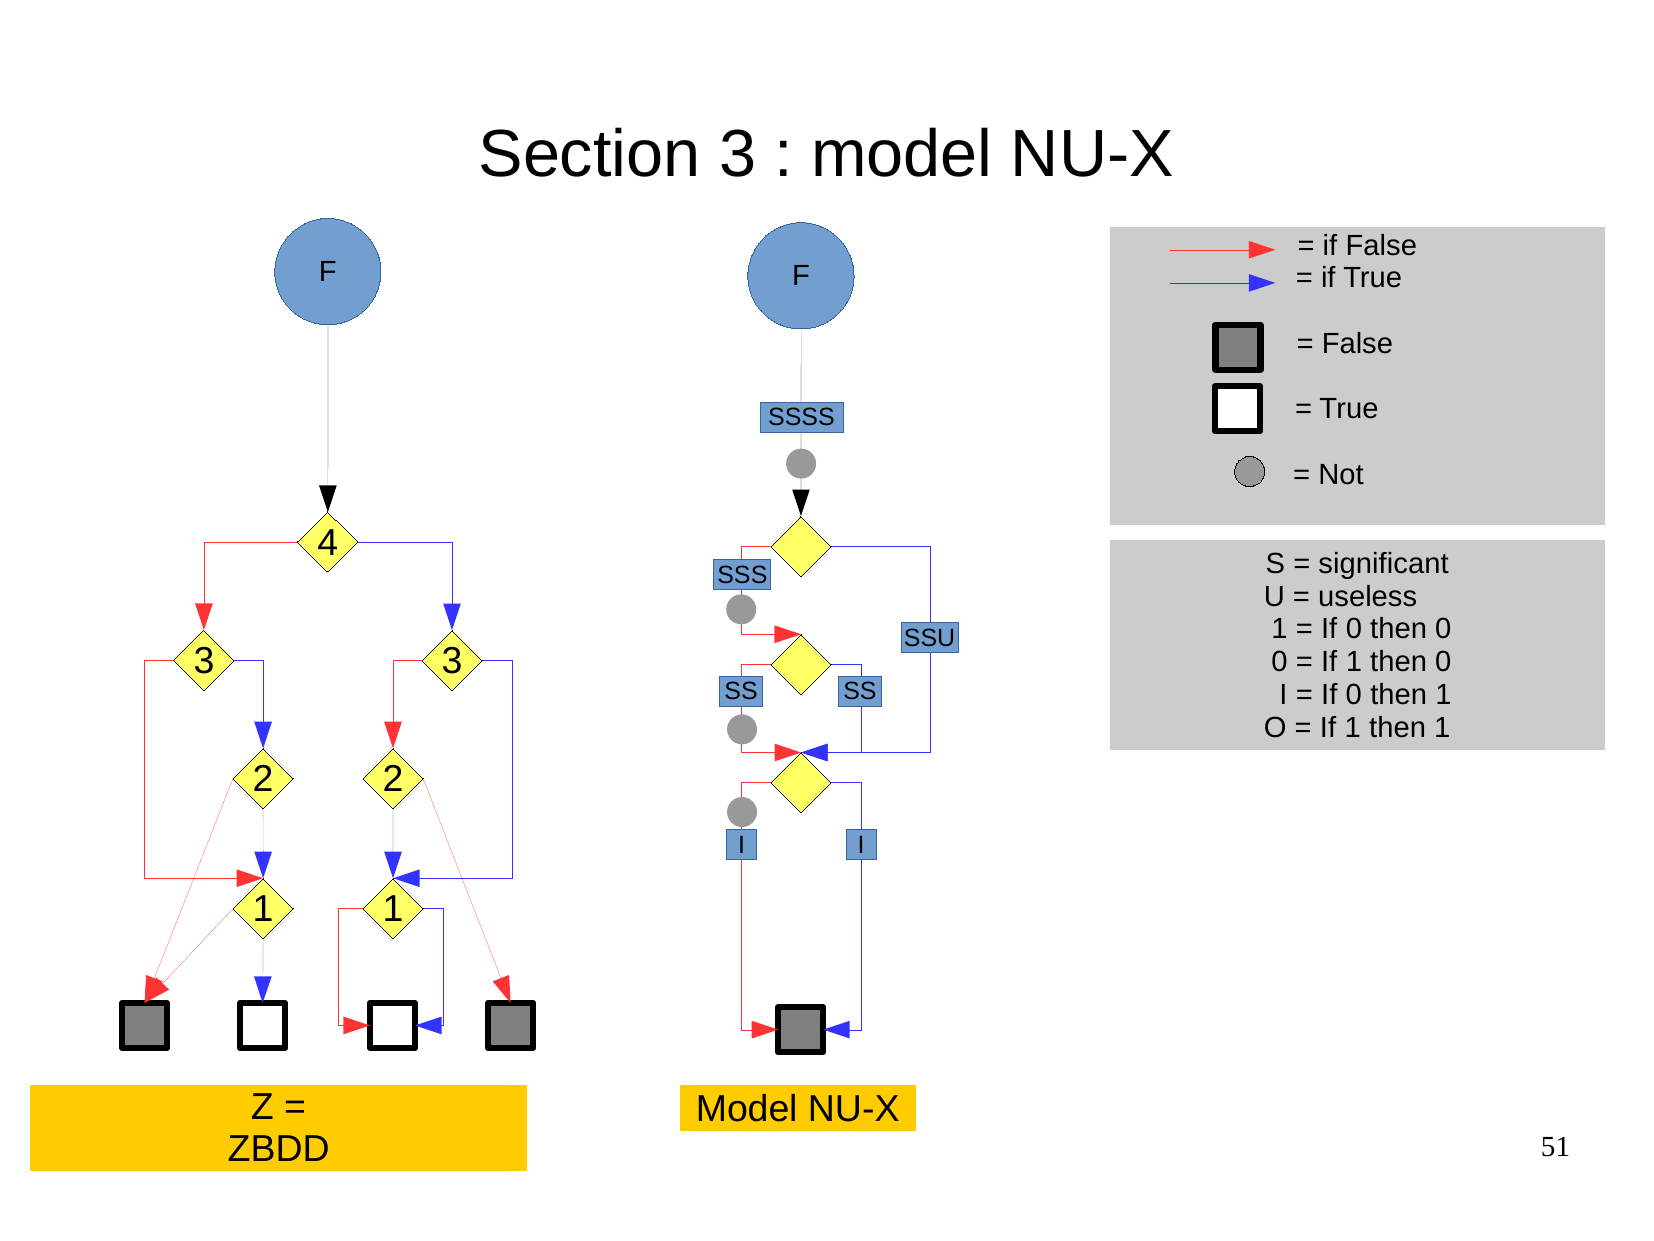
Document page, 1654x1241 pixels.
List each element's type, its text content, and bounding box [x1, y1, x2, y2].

text_box [727, 797, 758, 828]
text_box [771, 635, 832, 695]
text_box 4 [297, 511, 358, 572]
text_box [1234, 456, 1265, 487]
title Section 3 : model NU-X [82, 49, 1571, 257]
text_box I [726, 829, 757, 860]
text_box [726, 594, 757, 625]
text_box [122, 1002, 168, 1048]
text_box 3 [422, 630, 483, 691]
text_box SS [719, 676, 763, 707]
text_box 1 [233, 878, 294, 939]
text_box SS [838, 676, 882, 707]
text_box [488, 1002, 534, 1048]
text_box [1215, 386, 1261, 432]
text_box 2 [363, 748, 424, 809]
text_box 3 [173, 630, 234, 691]
text_box 2 [233, 748, 294, 809]
text_box S = significant U = useless 1 = If 0 then 0 0 = If 1 then 0 I = If 0 then 1 O = If 1 then 1 [1109, 540, 1605, 750]
text_box Z = ZBDD [30, 1085, 527, 1171]
text_box [727, 714, 758, 745]
text_box [1215, 324, 1261, 370]
text_box [771, 753, 831, 813]
text_box F [274, 218, 381, 325]
text_box SSU [901, 622, 959, 653]
text_box [786, 448, 817, 479]
text_box SSS [713, 559, 771, 590]
text_box [369, 1002, 415, 1048]
text_box [778, 1007, 824, 1053]
text_box 1 [363, 878, 424, 939]
text_box F [747, 222, 855, 329]
text_box [240, 1002, 286, 1048]
text_box = if False = if True = False = True = Not [1109, 227, 1605, 525]
text_box [771, 516, 832, 577]
text_box SSSS [760, 402, 844, 433]
text_box I [846, 829, 877, 860]
text_box Model NU-X [680, 1085, 916, 1131]
